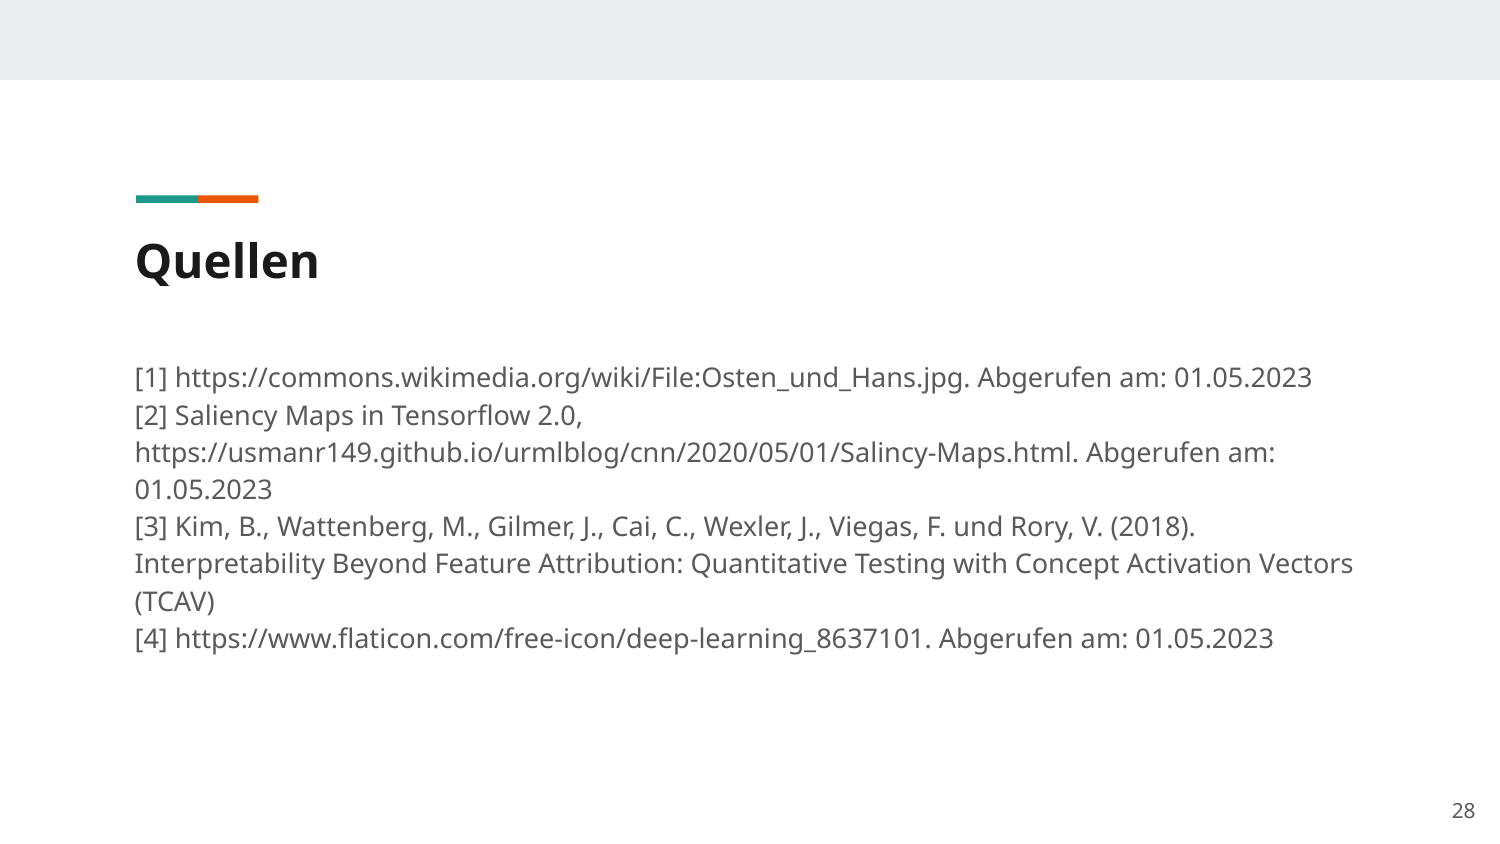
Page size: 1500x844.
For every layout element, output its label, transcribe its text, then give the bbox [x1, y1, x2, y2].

slide_number <number> [1400, 779, 1491, 844]
title Quellen [119, 216, 1381, 305]
list [1] https://commons.wikimedia.org/wiki/File:Osten_und_Hans.jpg. Abgerufen am: 01.05.2023 [2] Saliency Maps in Tensorflow 2.0, https://usmanr149.github.io/urmlblog/cnn/2020/05/01/Salincy-Maps.html. Abgerufen am: 01.05.2023 [3] Kim, B., Wattenberg, M., Gilmer, J., Cai, C., Wexler, J., Viegas, F. und Rory, V. (2018). Interpretability Beyond Feature Attribution: Quantitative Testing with Concept Activation Vectors (TCAV) [4] https://www.flaticon.com/free-icon/deep-learning_8637101. Abgerufen am: 01.05.2023 [119, 341, 1381, 712]
